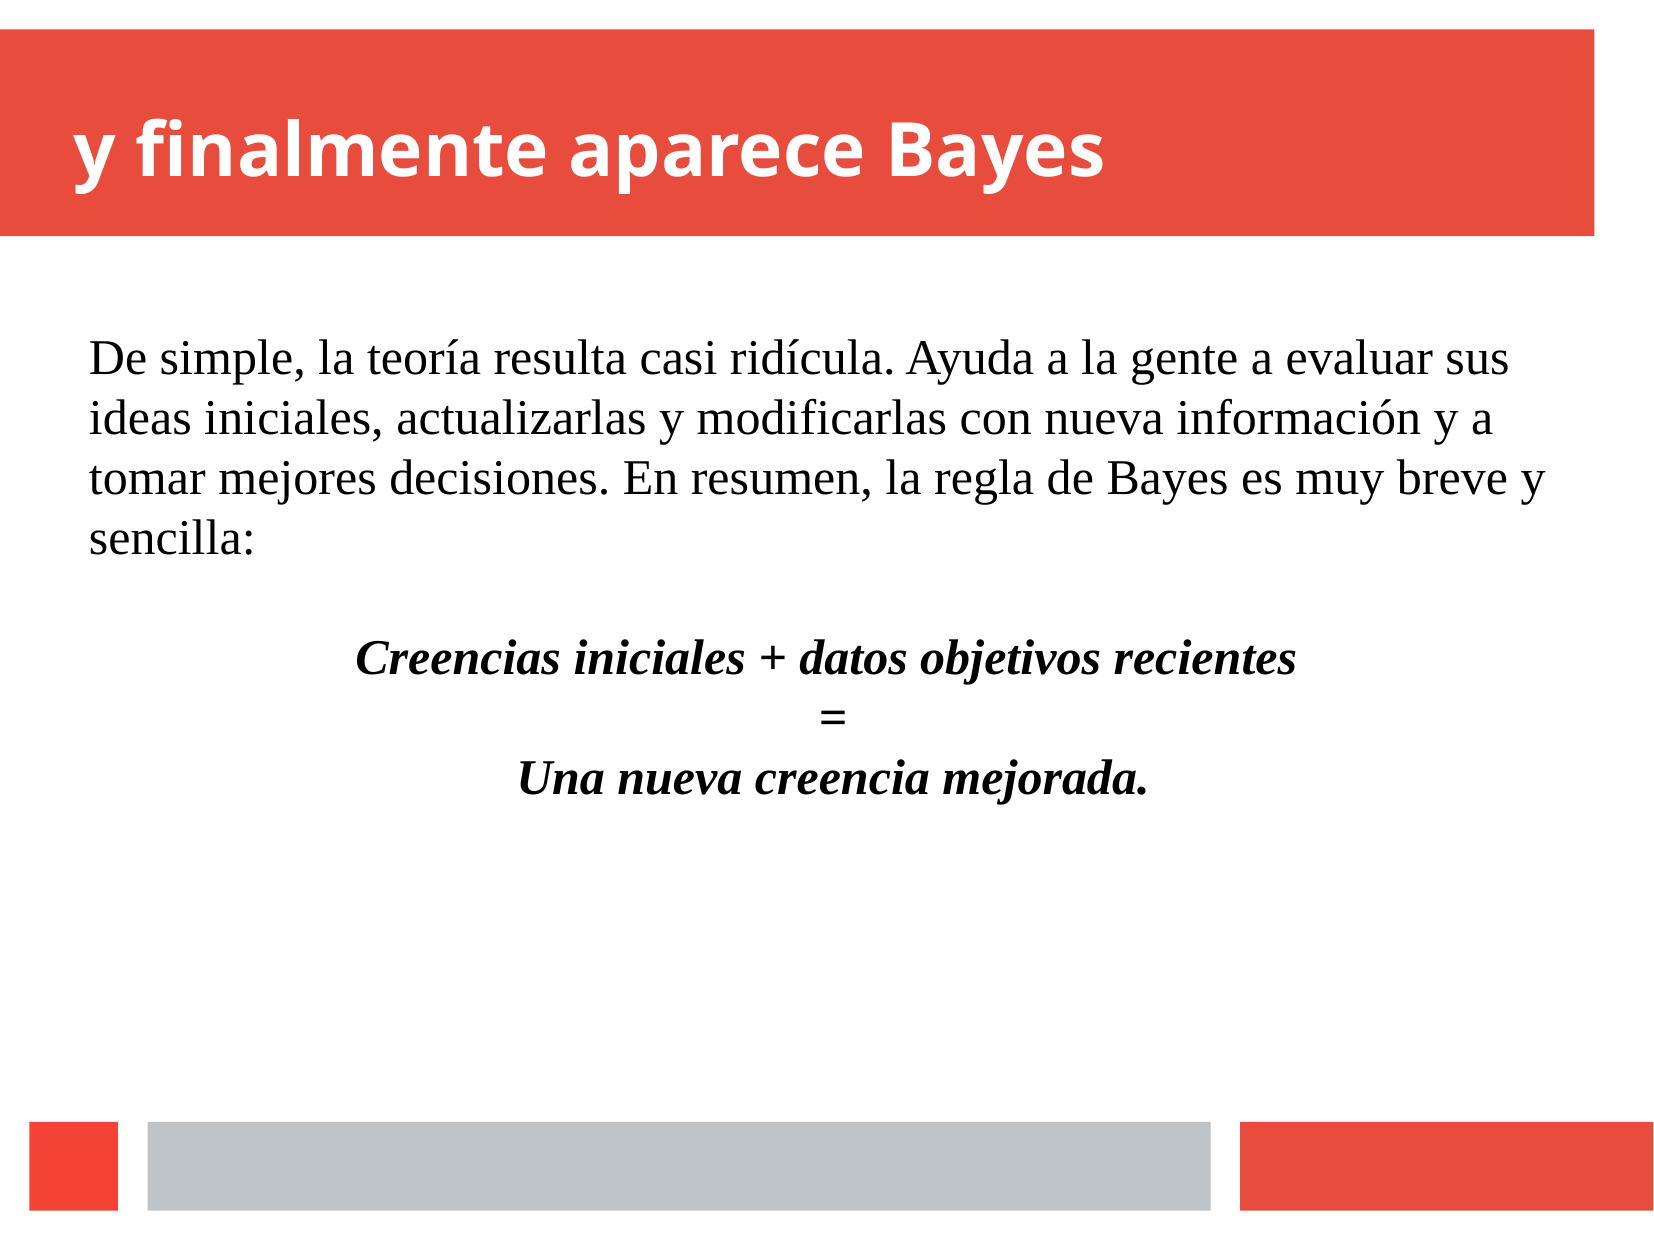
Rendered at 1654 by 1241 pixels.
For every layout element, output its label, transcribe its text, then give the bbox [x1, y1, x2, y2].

list De simple, la teoría resulta casi ridícula. Ayuda a la gente a evaluar sus ideas iniciales, actualizarlas y modificarlas con nueva información y a tomar mejores decisiones. En resumen, la regla de Bayes es muy breve y sencilla: Creencias iniciales + datos objetivos recientes = Una nueva creencia mejorada. [73, 309, 1580, 801]
title y finalmente aparece Bayes [59, 59, 1595, 207]
